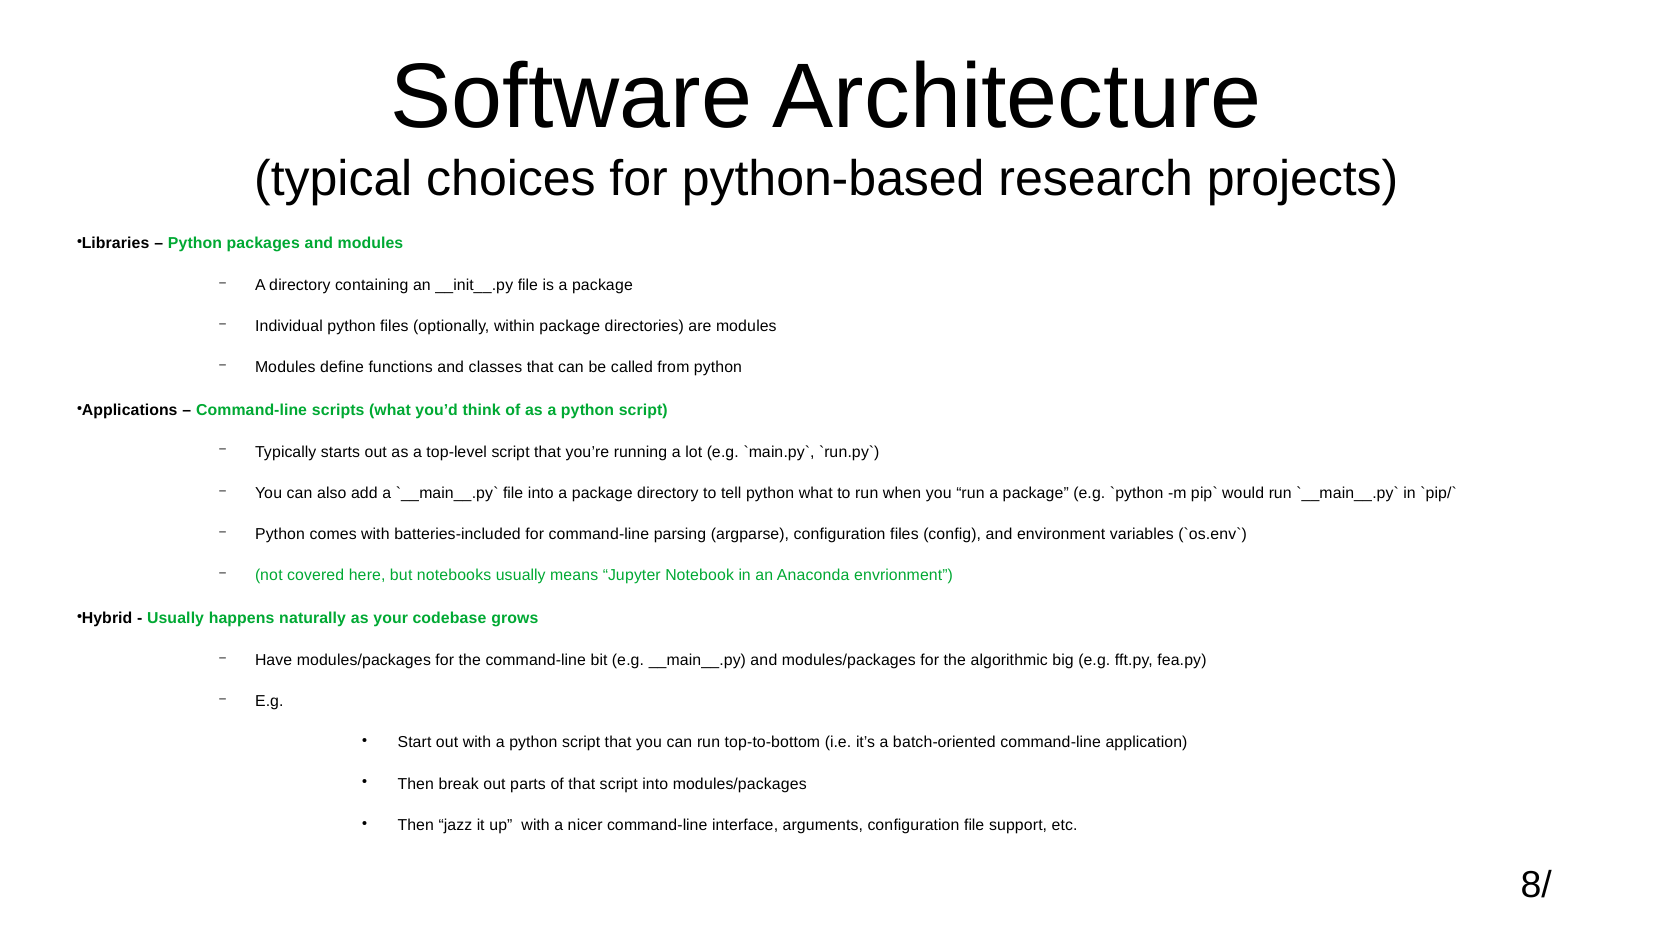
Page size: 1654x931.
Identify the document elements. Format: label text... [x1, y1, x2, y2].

title Software Architecture (typical choices for python-based research projects) [82, 35, 1571, 194]
text_box / [1505, 856, 1625, 931]
list Libraries – Python packages and modules A directory containing an __init__.py file is a package Individual python files (optionally, within package directories) are modules Modules define functions and classes that can be called from python Applications – Command-line scripts (what you’d think of as a python script) Typically starts out as a top-level script that you’re running a lot (e.g. `main.py`, `run.py`) You can also add a `__main__.py` file into a package directory to tell python what to run when you “run a package” (e.g. `python -m pip` would run `__main__.py` in `pip/` Python comes with batteries-included for command-line parsing (argparse), configuration files (config), and environment variables (`os.env`) (not covered here, but notebooks usually means “Jupyter Notebook in an Anaconda envrionment”) Hybrid - Usually happens naturally as your codebase grows Have modules/packages for the command-line bit (e.g. __main__.py) and modules/packages for the algorithmic big (e.g. fft.py, fea.py) E.g. Start out with a python script that you can run top-to-bottom (i.e. it’s a batch-oriented command-line application) Then break out parts of that script into modules/packages Then “jazz it up” with a nicer command-line interface, arguments, configuration file support, etc. [76, 236, 1565, 834]
